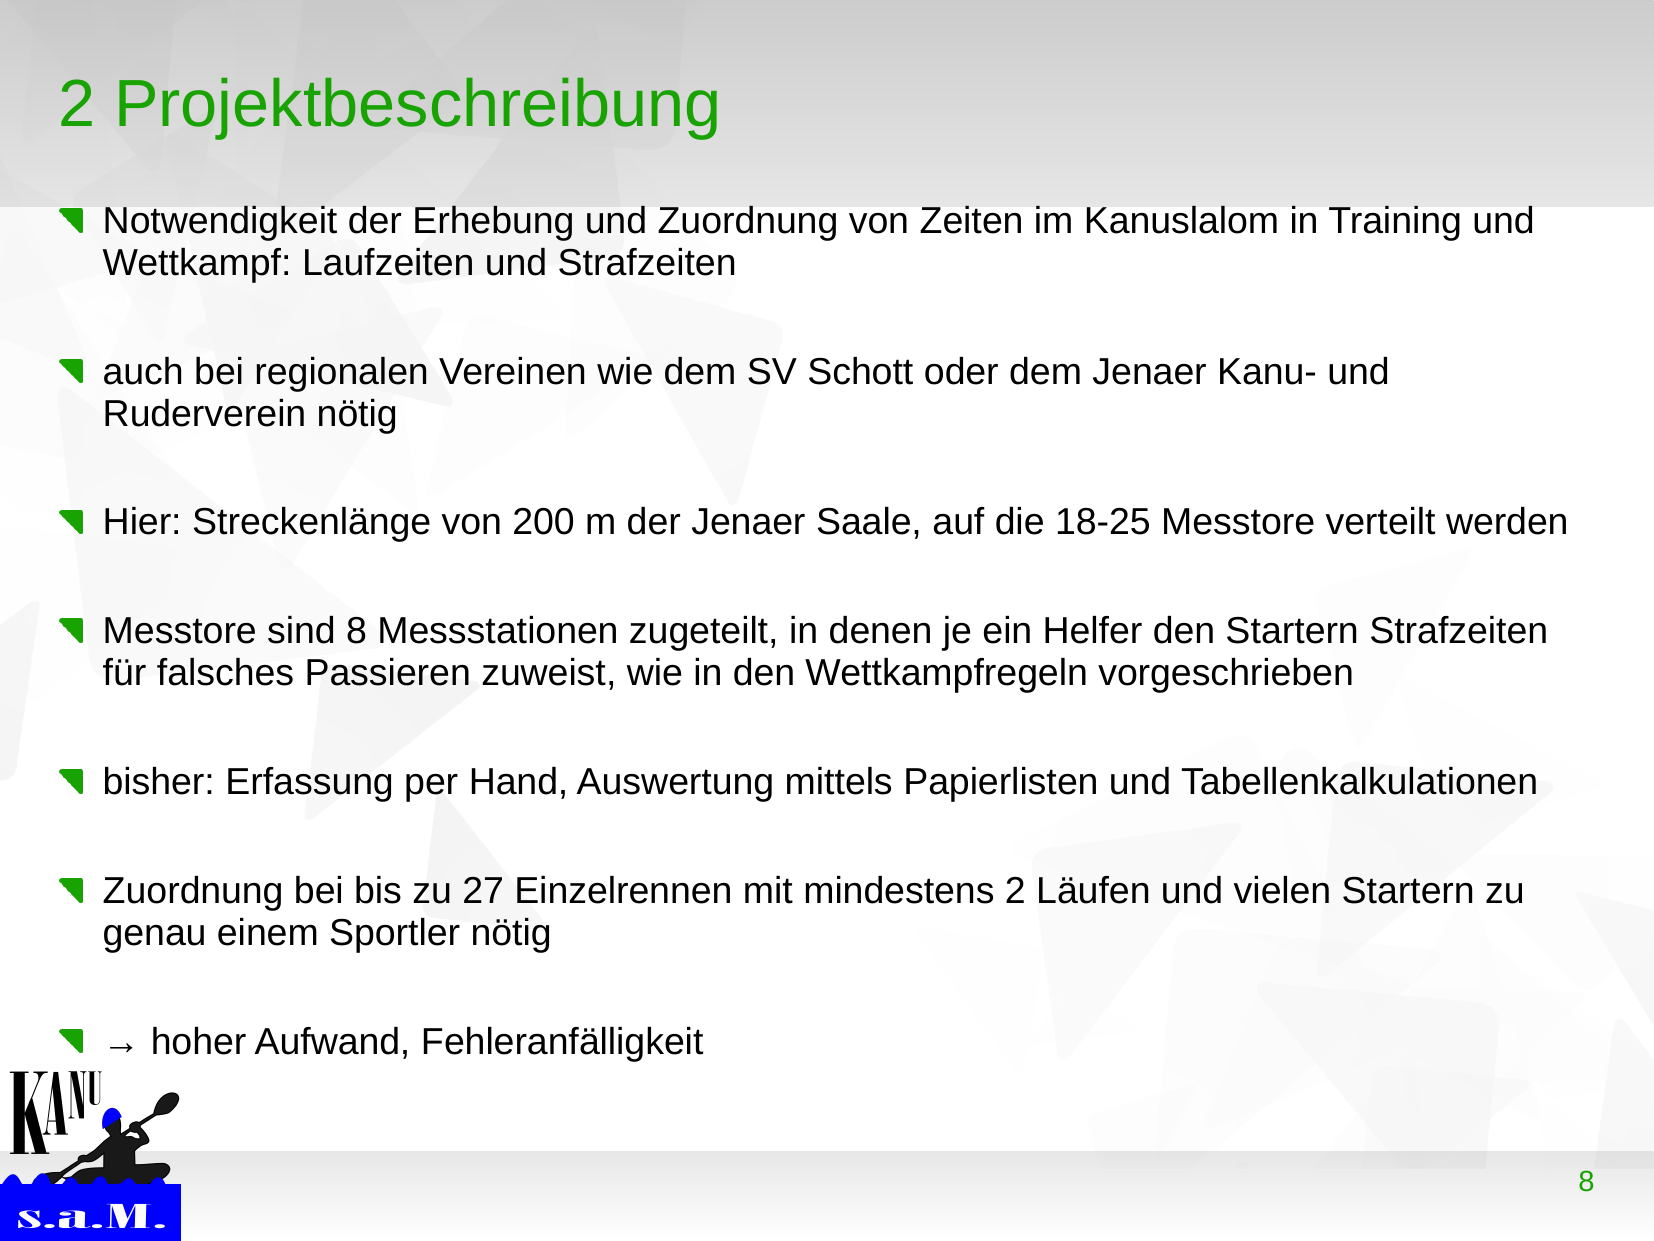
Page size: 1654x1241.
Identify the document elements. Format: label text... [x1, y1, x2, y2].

list Notwendigkeit der Erhebung und Zuordnung von Zeiten im Kanuslalom in Training und Wettkampf: Laufzeiten und Strafzeiten auch bei regionalen Vereinen wie dem SV Schott oder dem Jenaer Kanu- und Ruderverein nötig Hier: Streckenlänge von 200 m der Jenaer Saale, auf die 18-25 Messtore verteilt werden Messtore sind 8 Messstationen zugeteilt, in denen je ein Helfer den Startern Strafzeiten für falsches Passieren zuweist, wie in den Wettkampfregeln vorgeschrieben bisher: Erfassung per Hand, Auswertung mittels Papierlisten und Tabellenkalkulationen Zuordnung bei bis zu 27 Einzelrennen mit mindestens 2 Läufen und vielen Startern zu genau einem Sportler nötig → hoher Aufwand, Fehleranfälligkeit [59, 199, 1595, 1063]
picture [915, 548, 1654, 1169]
picture [0, 0, 783, 931]
title 2 Projektbeschreibung [59, 29, 1595, 178]
picture [0, 1059, 181, 1241]
